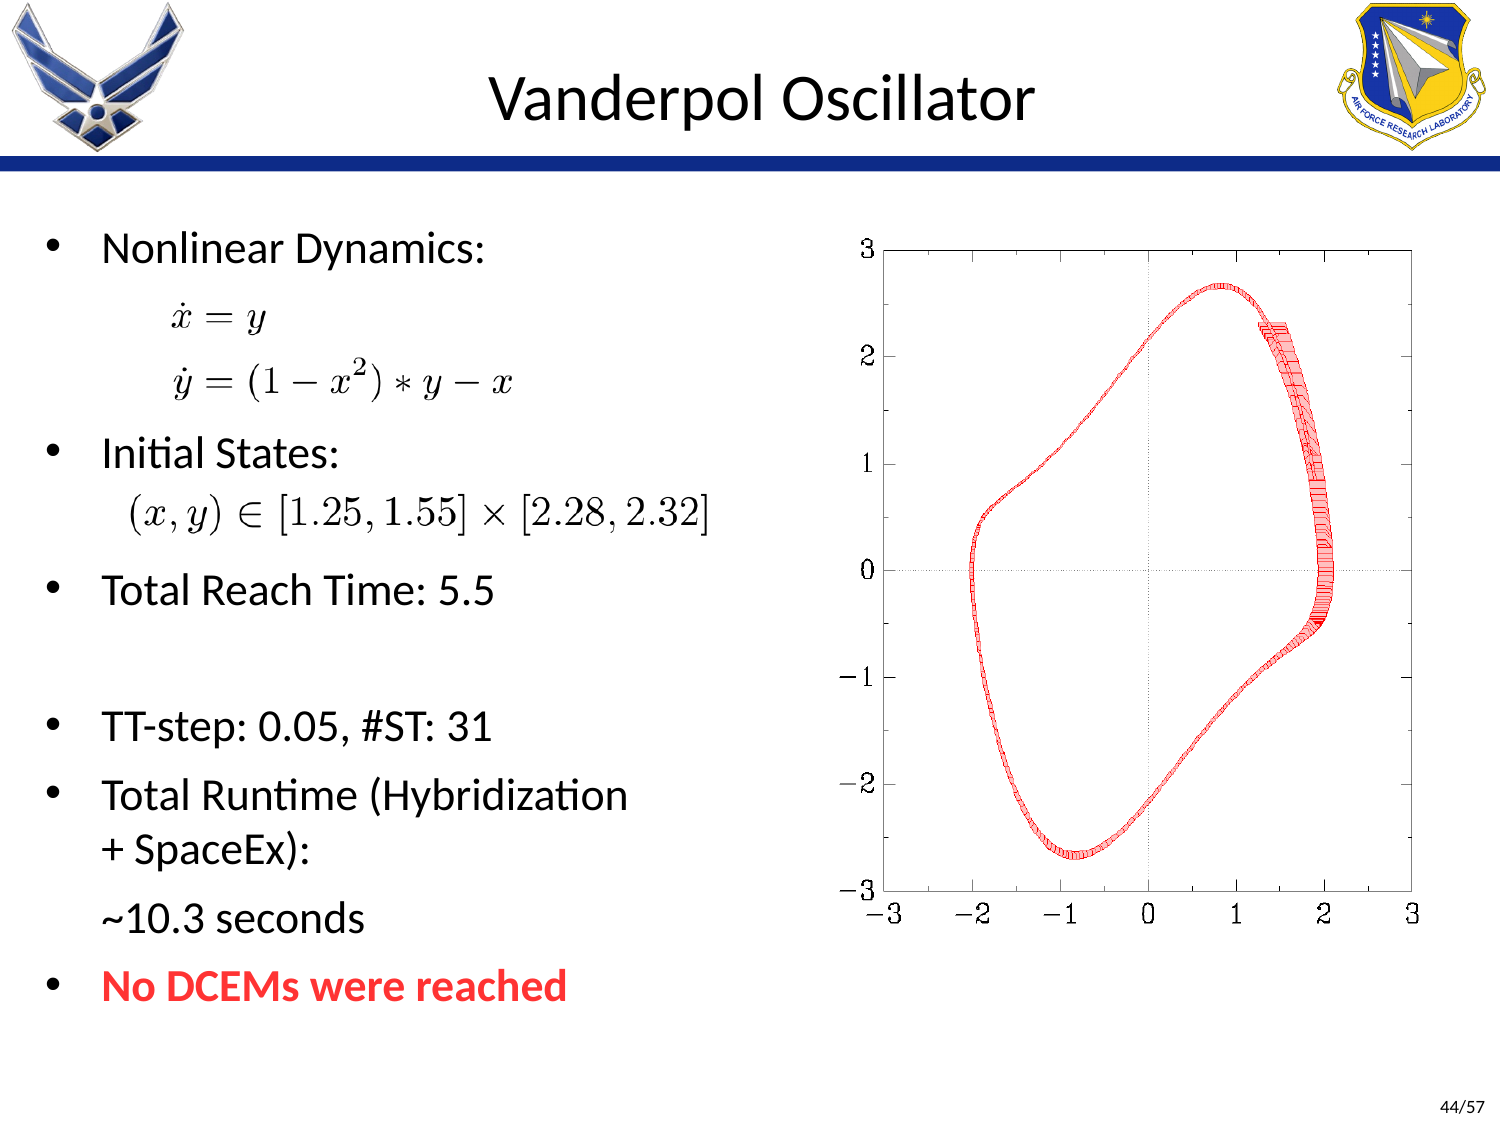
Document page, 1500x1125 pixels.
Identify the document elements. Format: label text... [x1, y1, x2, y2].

picture [1438, 3, 1486, 151]
list Nonlinear Dynamics: Initial States: Total Reach Time: 5.5 TT-step: 0.05, #ST: 31 Total Runtime (Hybridization + SpaceEx): ~10.3 seconds No DCEMs were reached [30, 210, 1426, 991]
picture [832, 224, 1441, 950]
title Vanderpol Oscillator [87, 0, 1438, 188]
picture [2, 0, 87, 156]
